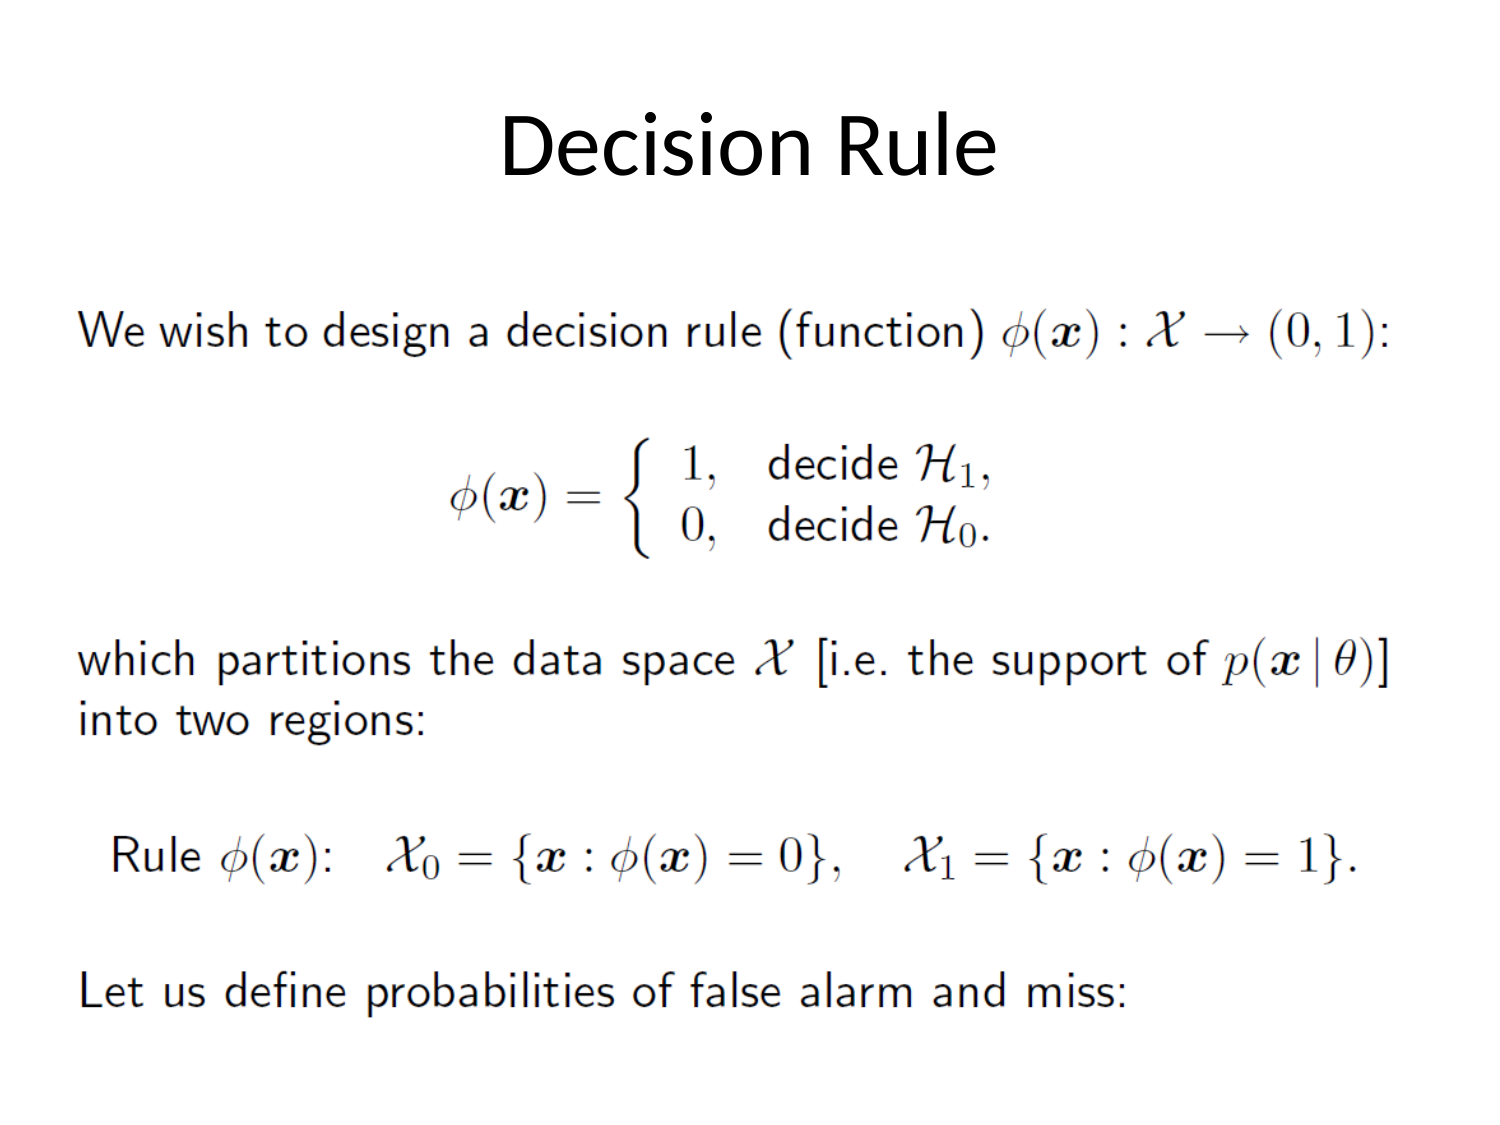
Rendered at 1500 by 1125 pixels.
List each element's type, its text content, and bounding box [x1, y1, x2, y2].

title Decision Rule [75, 45, 1425, 233]
picture [53, 278, 1430, 1043]
